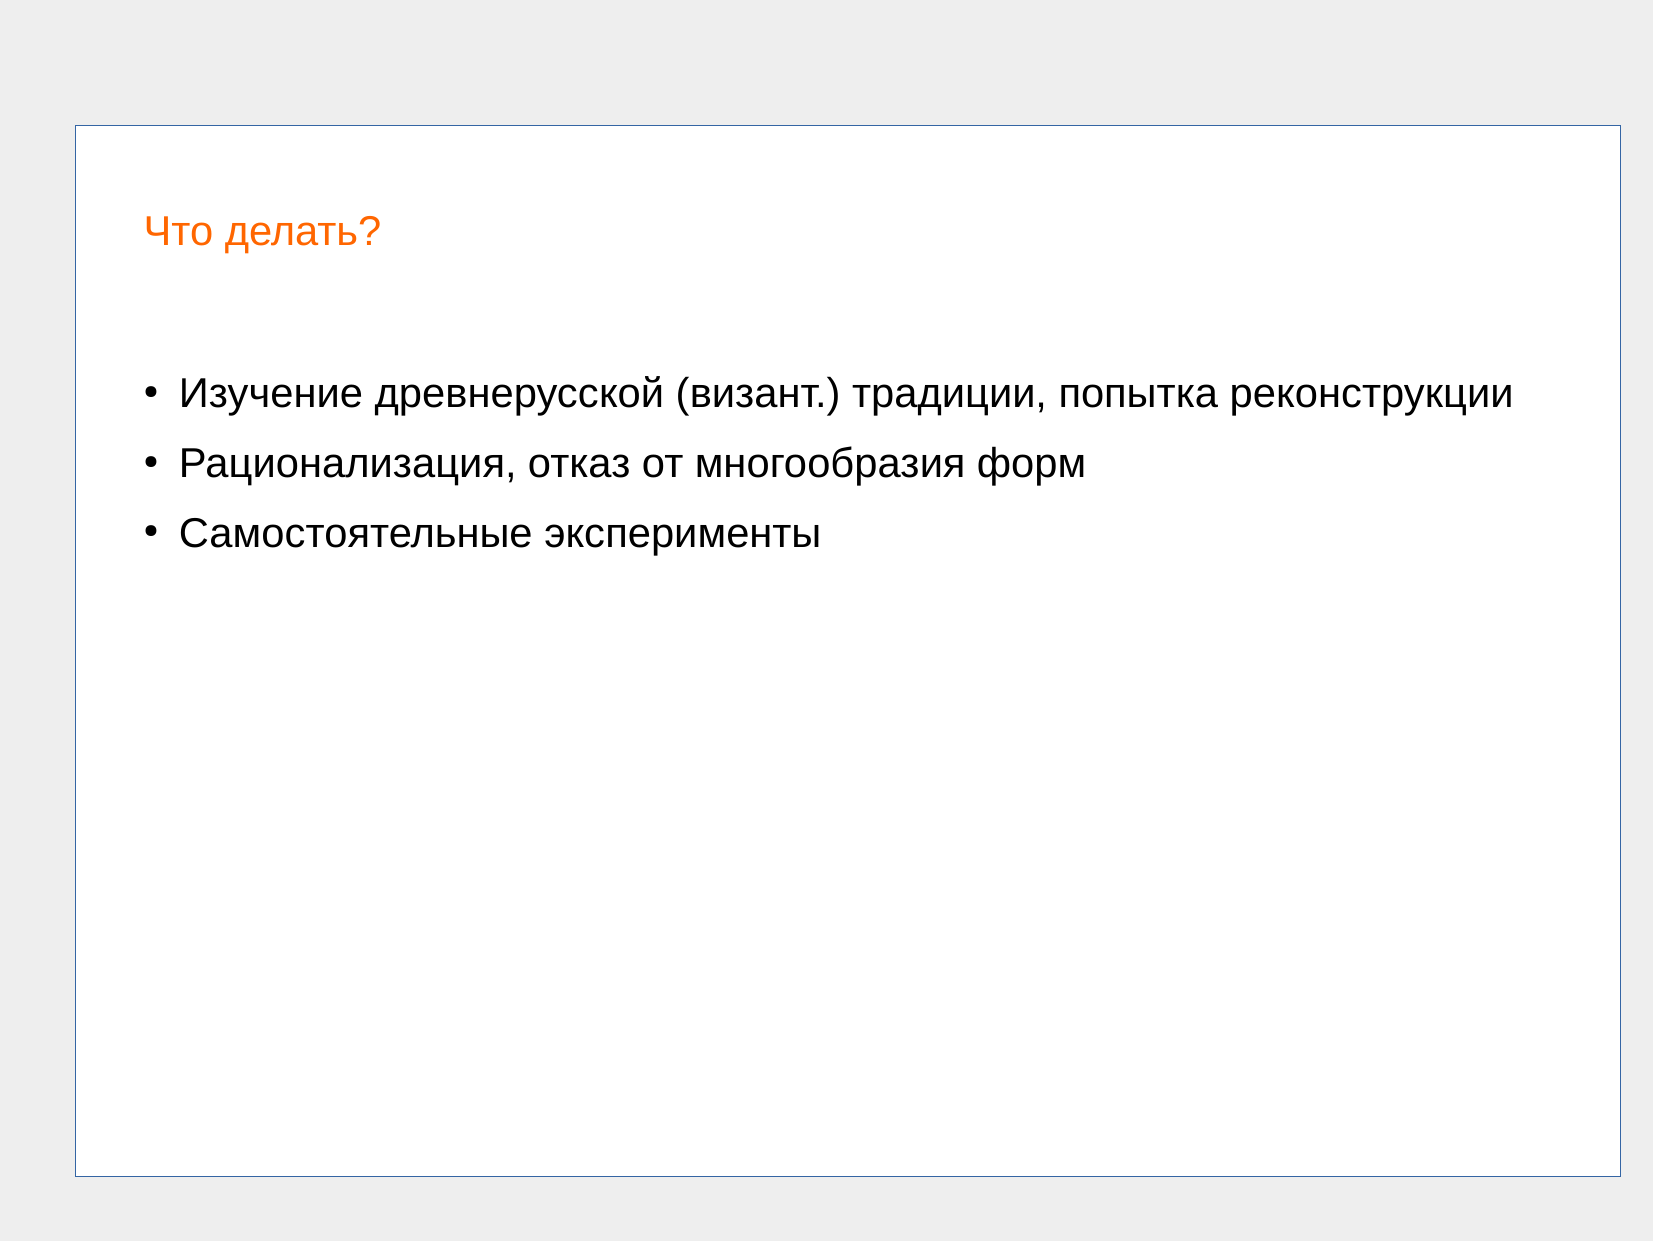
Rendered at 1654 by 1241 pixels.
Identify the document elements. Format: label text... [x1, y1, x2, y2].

subtitle Что делать? Изучение древнерусской (визант.) традиции, попытка реконструкции Рационализация, отказ от многообразия форм Самостоятельные эксперименты [143, 207, 1539, 1063]
text_box [75, 125, 1621, 1177]
